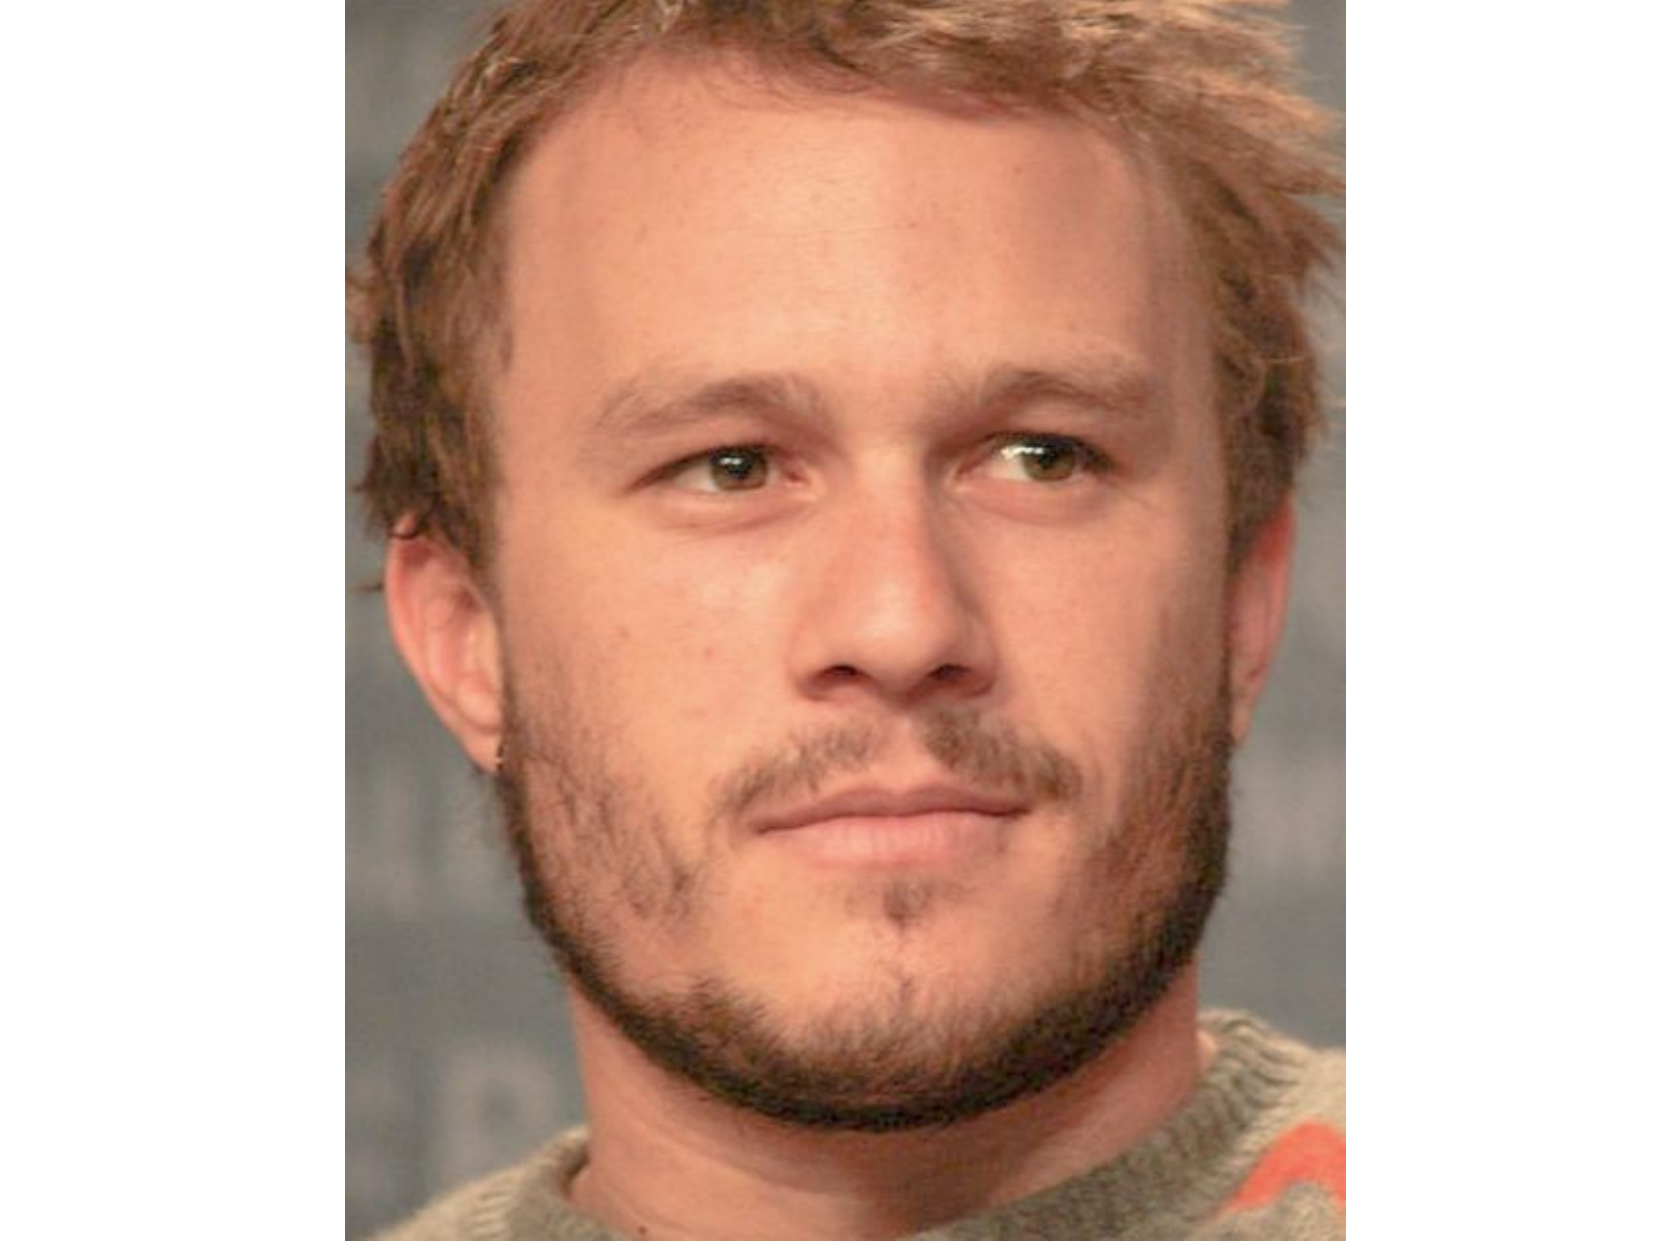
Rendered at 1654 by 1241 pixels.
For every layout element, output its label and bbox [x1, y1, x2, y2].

picture [345, 0, 1346, 1241]
